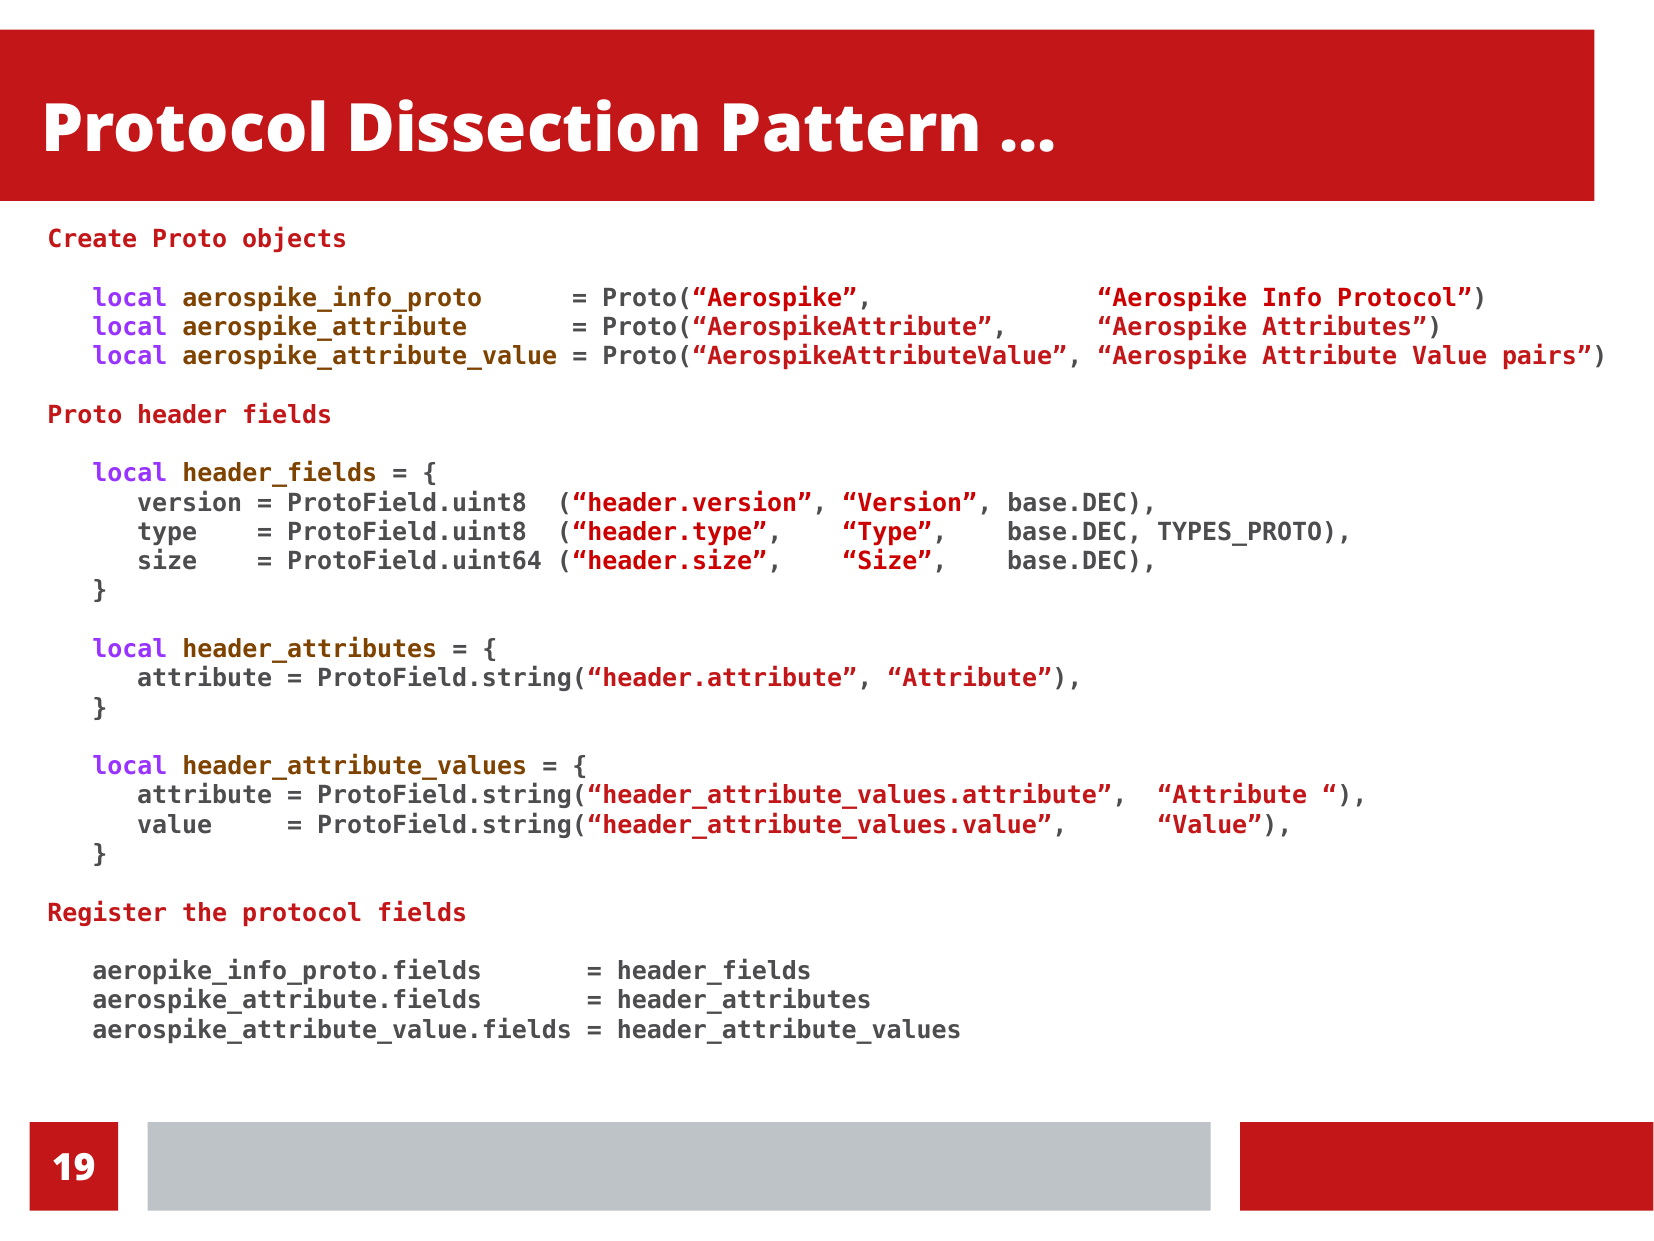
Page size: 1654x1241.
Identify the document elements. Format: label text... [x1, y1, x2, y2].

title Protocol Dissection Pattern ... [41, 53, 1577, 172]
list Create Proto objects local aerospike_info_proto = Proto(“Aerospike”, “Aerospike Info Protocol”) local aerospike_attribute = Proto(“AerospikeAttribute”, “Aerospike Attributes”) local aerospike_attribute_value = Proto(“AerospikeAttributeValue”, “Aerospike Attribute Value pairs”) Proto header fields local header_fields = { version = ProtoField.uint8 (“header.version”, “Version”, base.DEC), type = ProtoField.uint8 (“header.type”, “Type”, base.DEC, TYPES_PROTO), size = ProtoField.uint64 (“header.size”, “Size”, base.DEC), } local header_attributes = { attribute = ProtoField.string(“header.attribute”, “Attribute”), } local header_attribute_values = { attribute = ProtoField.string(“header_attribute_values.attribute”, “Attribute “), value = ProtoField.string(“header_attribute_values.value”, “Value”), } Register the protocol fields aeropike_info_proto.fields = header_fields aerospike_attribute.fields = header_attributes aerospike_attribute_value.fields = header_attribute_values [47, 224, 1642, 1099]
